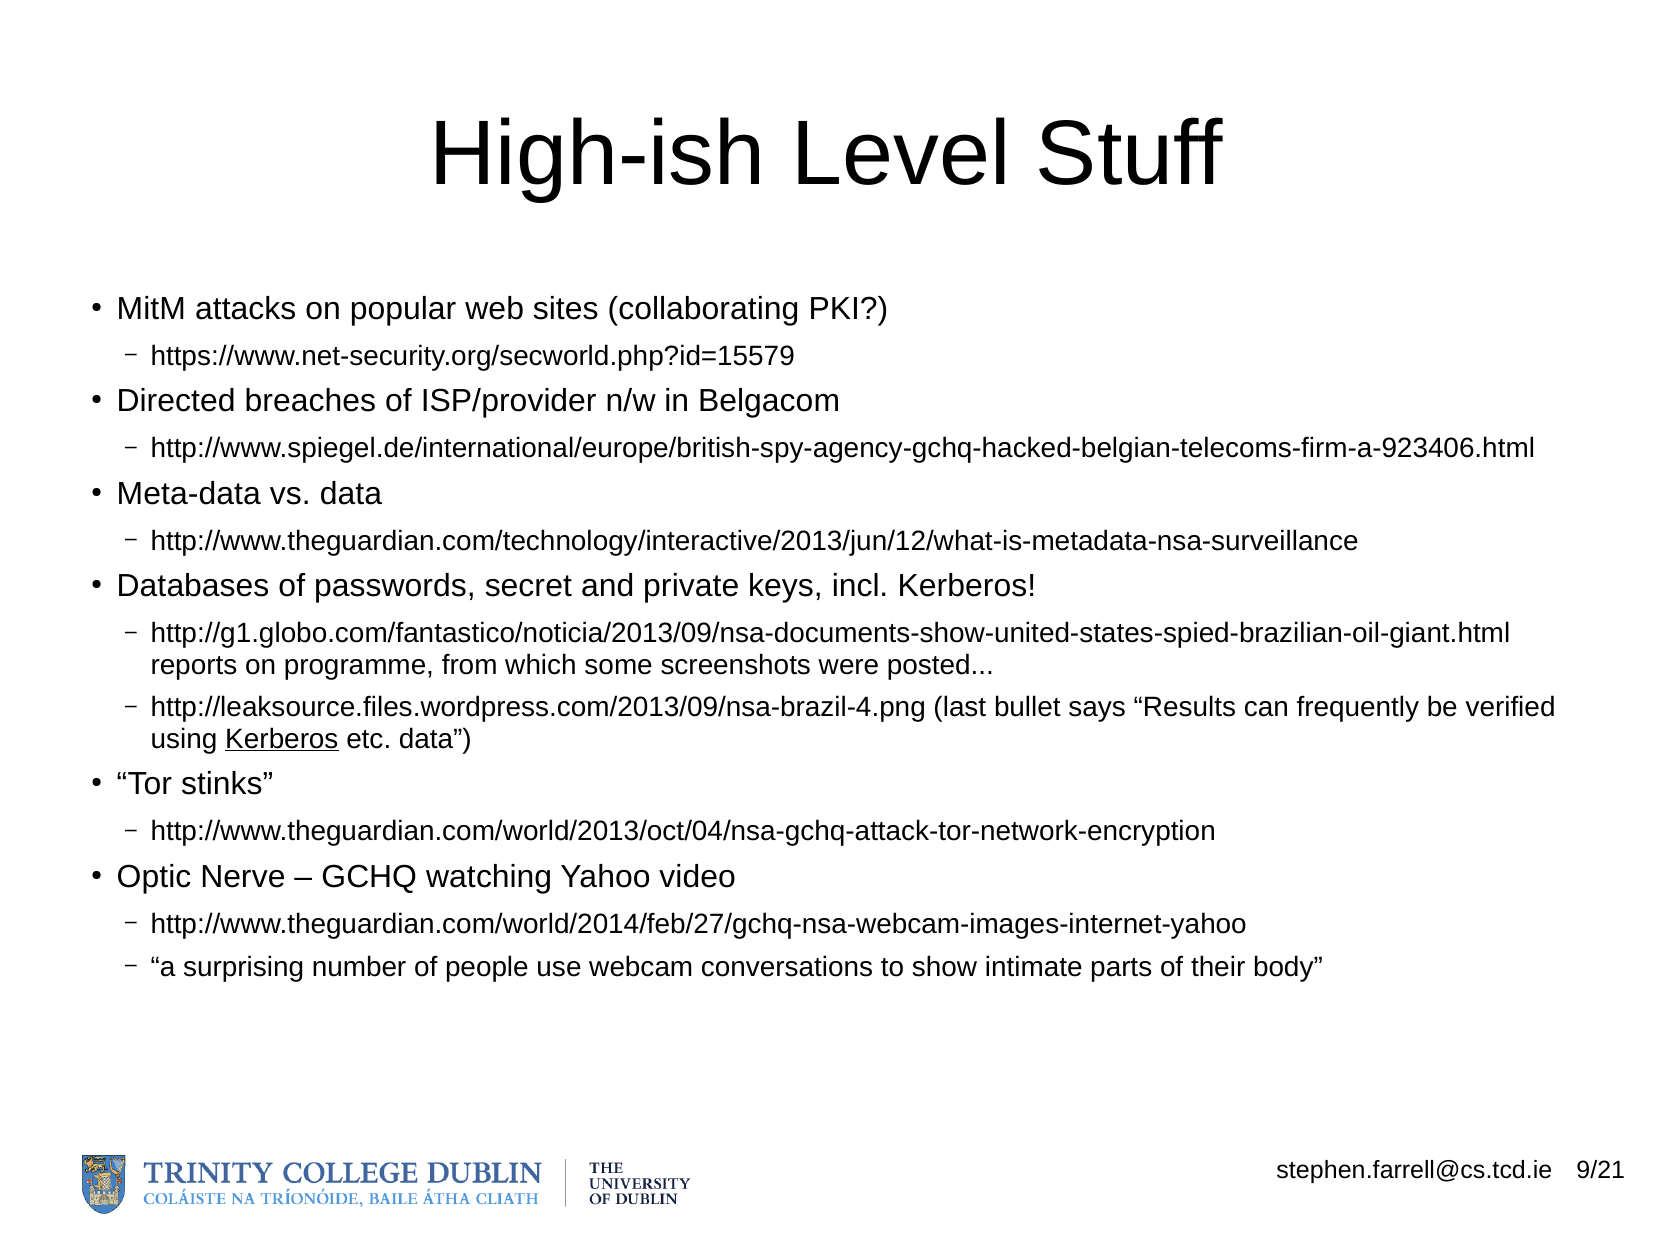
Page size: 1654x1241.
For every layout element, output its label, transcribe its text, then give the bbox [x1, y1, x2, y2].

list MitM attacks on popular web sites (collaborating PKI?) https://www.net-security.org/secworld.php?id=15579 Directed breaches of ISP/provider n/w in Belgacom http://www.spiegel.de/international/europe/british-spy-agency-gchq-hacked-belgian-telecoms-firm-a-923406.html Meta-data vs. data http://www.theguardian.com/technology/interactive/2013/jun/12/what-is-metadata-nsa-surveillance Databases of passwords, secret and private keys, incl. Kerberos! http://g1.globo.com/fantastico/noticia/2013/09/nsa-documents-show-united-states-spied-brazilian-oil-giant.html reports on programme, from which some screenshots were posted... http://leaksource.files.wordpress.com/2013/09/nsa-brazil-4.png (last bullet says “Results can frequently be verified using Kerberos etc. data”) “Tor stinks” http://www.theguardian.com/world/2013/oct/04/nsa-gchq-attack-tor-network-encryption Optic Nerve – GCHQ watching Yahoo video http://www.theguardian.com/world/2014/feb/27/gchq-nsa-webcam-images-internet-yahoo “a surprising number of people use webcam conversations to show intimate parts of their body” [82, 290, 1571, 1010]
title High-ish Level Stuff [82, 49, 1571, 257]
picture [82, 1155, 694, 1214]
